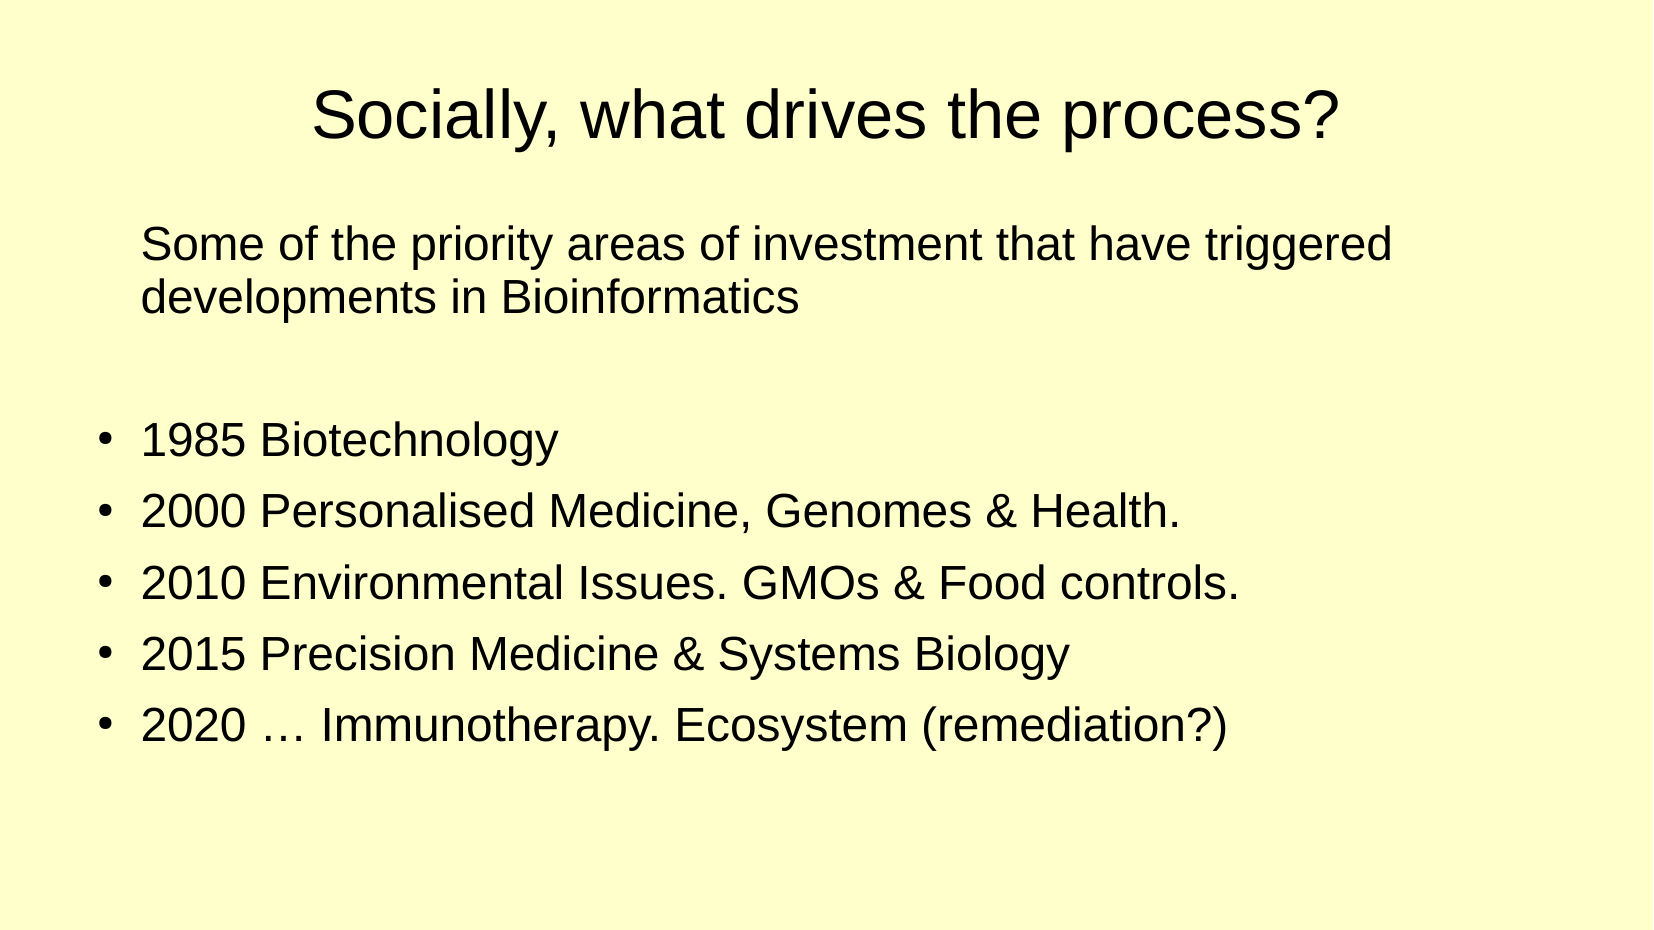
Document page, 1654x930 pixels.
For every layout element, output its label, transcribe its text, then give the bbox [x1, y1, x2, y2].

title Socially, what drives the process? [82, 36, 1571, 193]
list Some of the priority areas of investment that have triggered developments in Bioinformatics 1985 Biotechnology 2000 Personalised Medicine, Genomes & Health. 2010 Environmental Issues. GMOs & Food controls. 2015 Precision Medicine & Systems Biology 2020 … Immunotherapy. Ecosystem (remediation?) [82, 217, 1571, 757]
